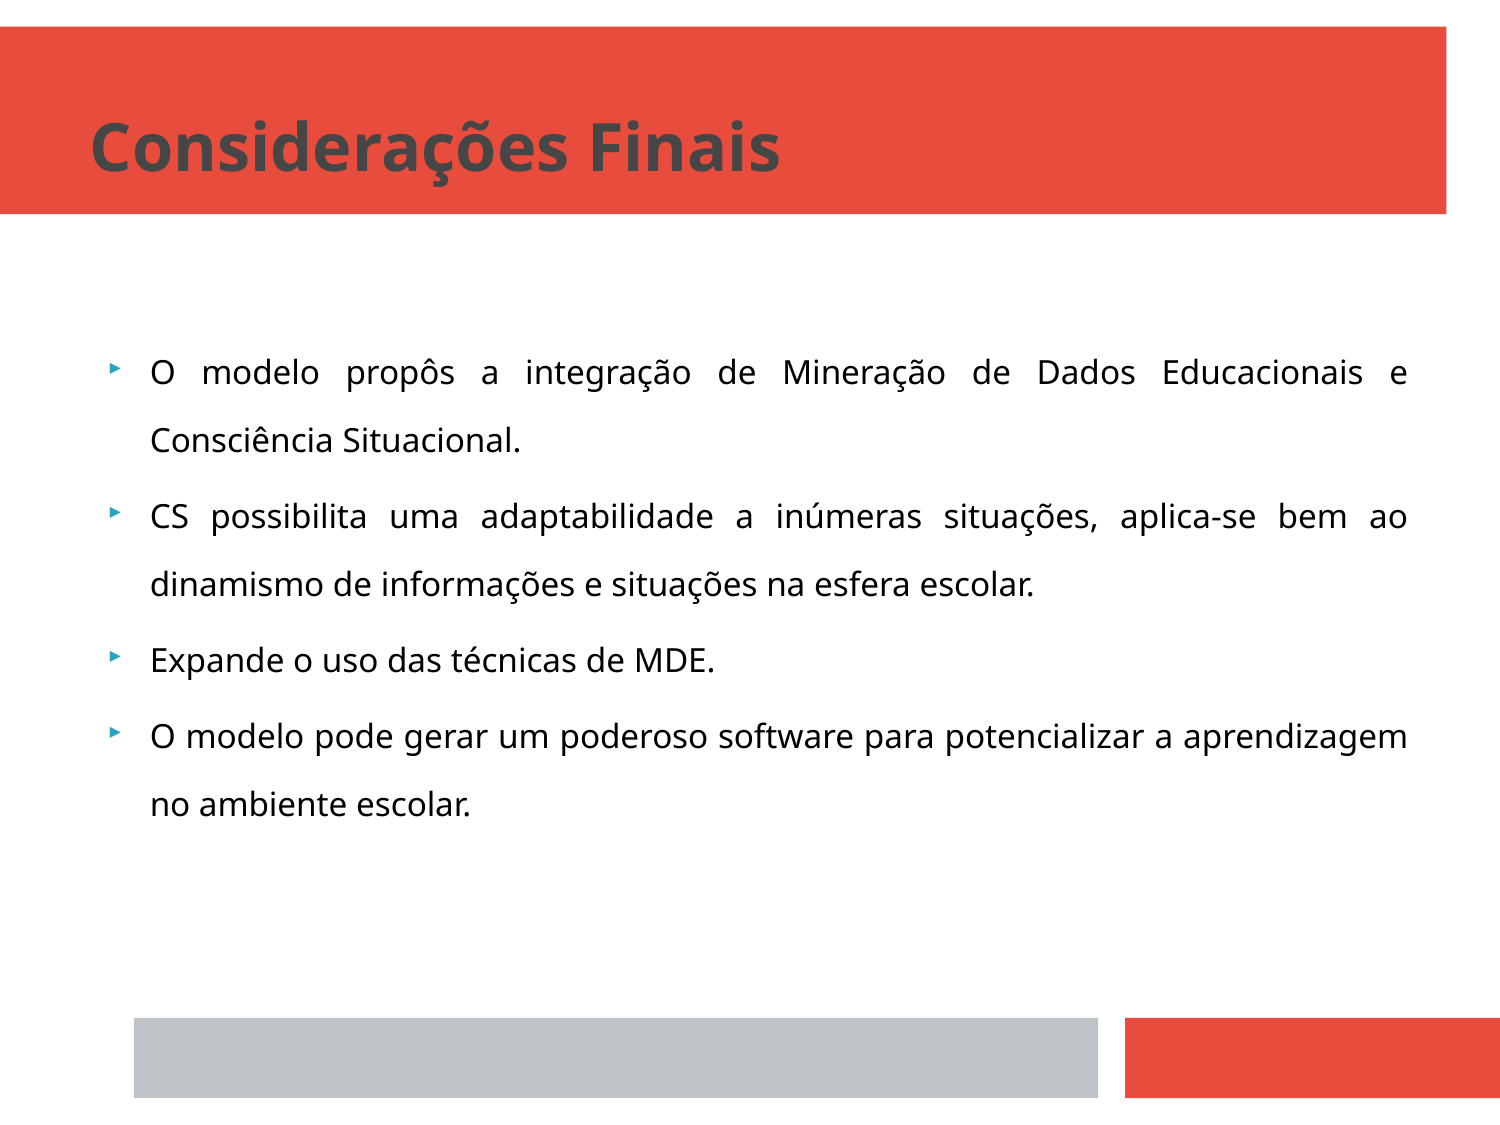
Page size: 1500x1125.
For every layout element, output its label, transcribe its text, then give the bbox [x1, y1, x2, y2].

list O modelo propôs a integração de Mineração de Dados Educacionais e Consciência Situacional. CS possibilita uma adaptabilidade a inúmeras situações, aplica-se bem ao dinamismo de informações e situações na esfera escolar. Expande o uso das técnicas de MDE. O modelo pode gerar um poderoso software para potencializar a aprendizagem no ambiente escolar. [75, 247, 1425, 986]
title Considerações Finais [75, 45, 1425, 247]
